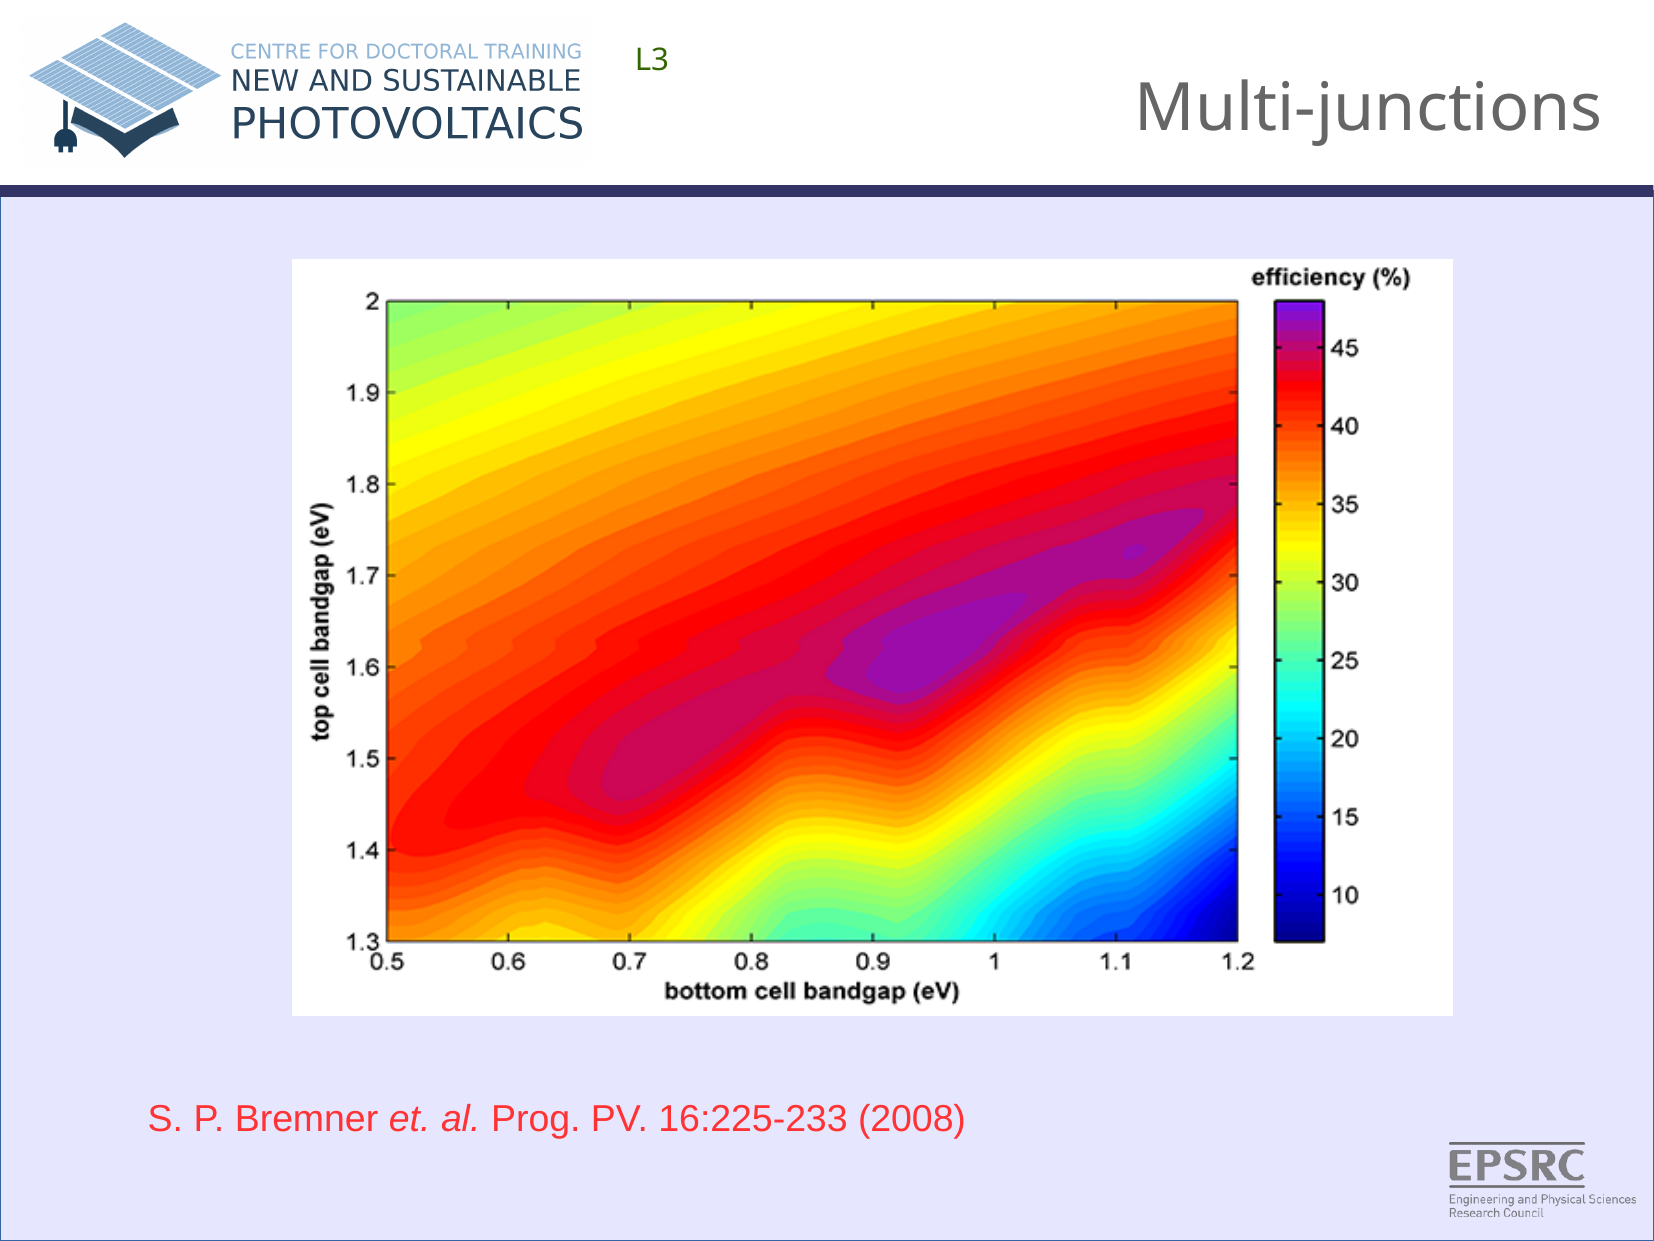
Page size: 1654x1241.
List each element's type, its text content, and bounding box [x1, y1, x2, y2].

text_box [0, 197, 1654, 1241]
picture [19, 17, 591, 166]
text_box Multi-junctions [767, 52, 1619, 142]
picture [292, 259, 1453, 1016]
text_box S. P. Bremner et. al. Prog. PV. 16:225-233 (2008) [129, 1086, 1052, 1150]
picture [1449, 1142, 1636, 1217]
text_box L3 [620, 29, 880, 80]
